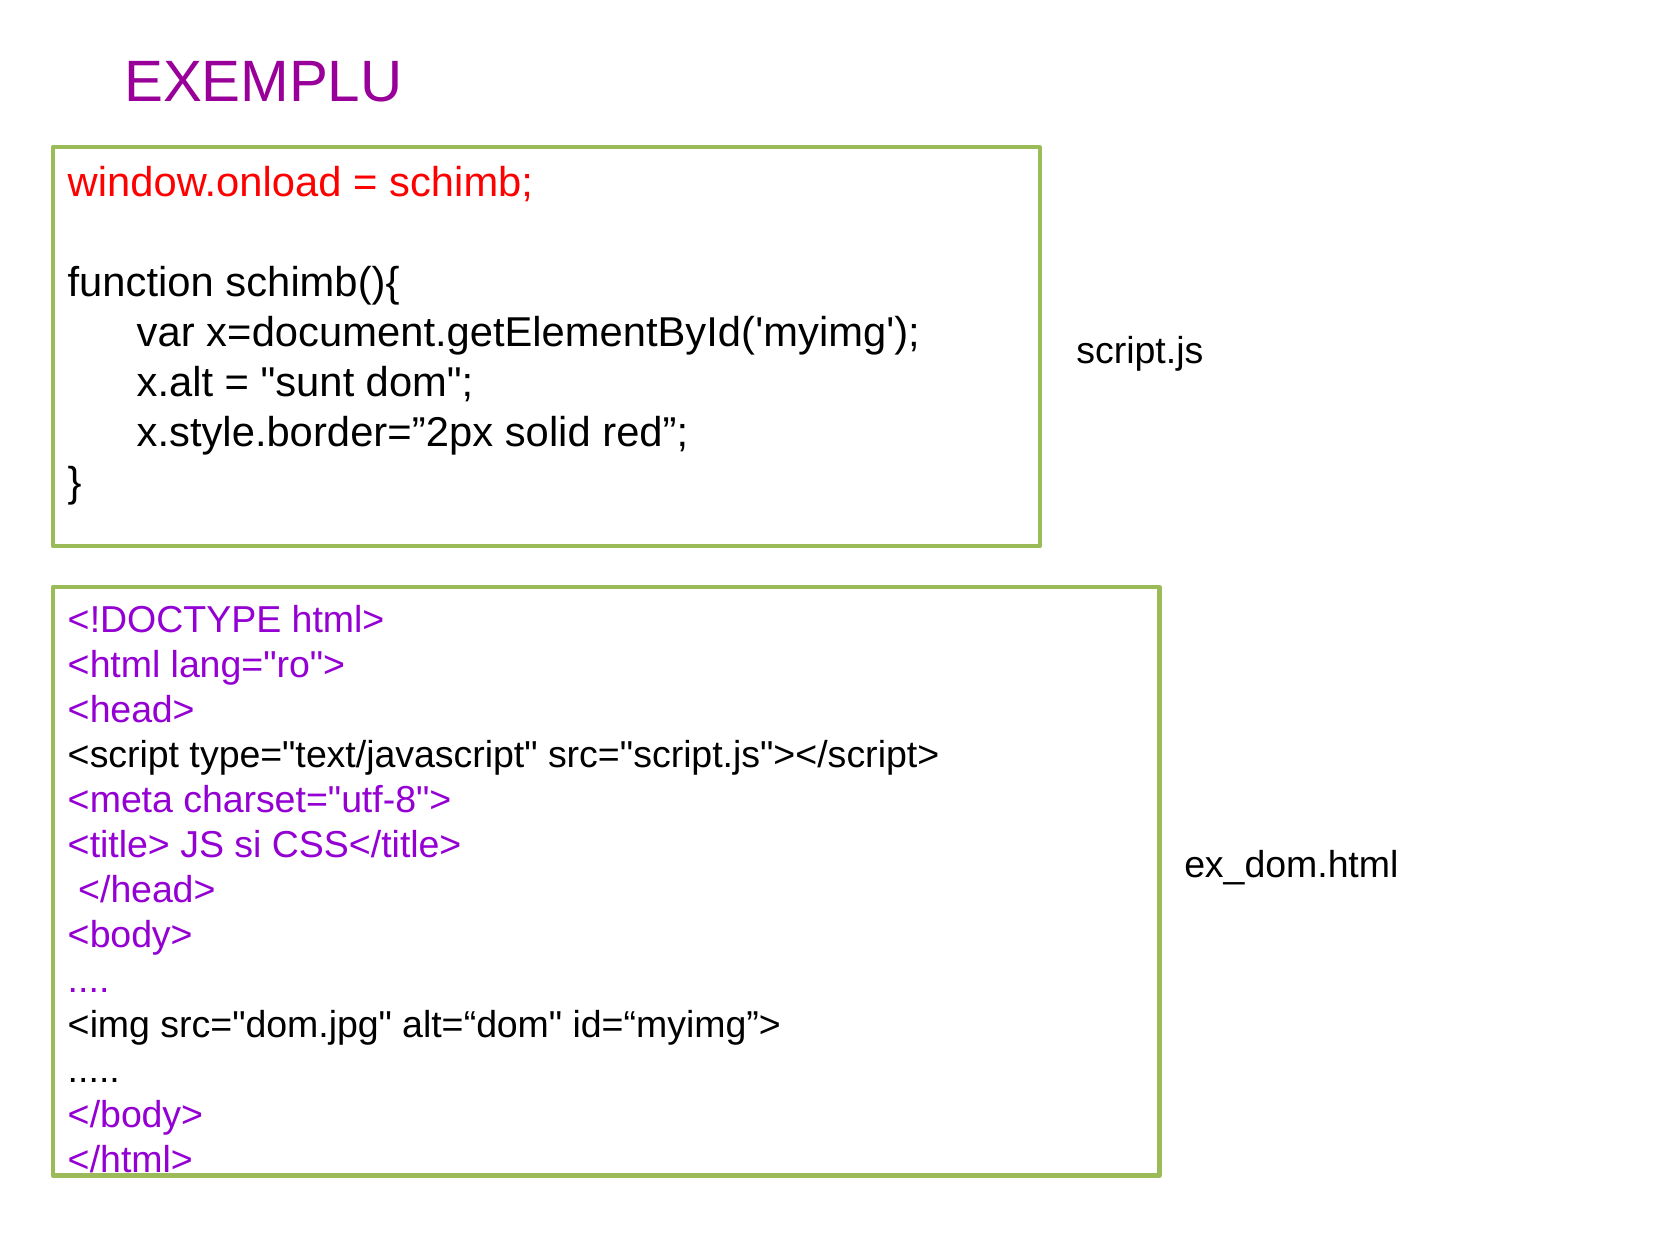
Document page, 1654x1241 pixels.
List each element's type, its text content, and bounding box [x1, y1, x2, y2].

text_box script.js [1061, 322, 1219, 380]
text_box ex_dom.html [1169, 835, 1414, 935]
text_box <!DOCTYPE html> <html lang="ro"> <head> <script type="text/javascript" src="script.js"></script> <meta charset="utf-8"> <title> JS si CSS</title> </head> <body> .... <img src="dom.jpg" alt=“dom" id=“myimg”> ..... </body> </html> [52, 587, 1160, 1176]
text_box EXEMPLU [109, 41, 418, 122]
text_box window.onload = schimb; function schimb(){ var x=document.getElementById('myimg'); x.alt = "sunt dom"; x.style.border=”2px solid red”; } [52, 147, 1040, 547]
